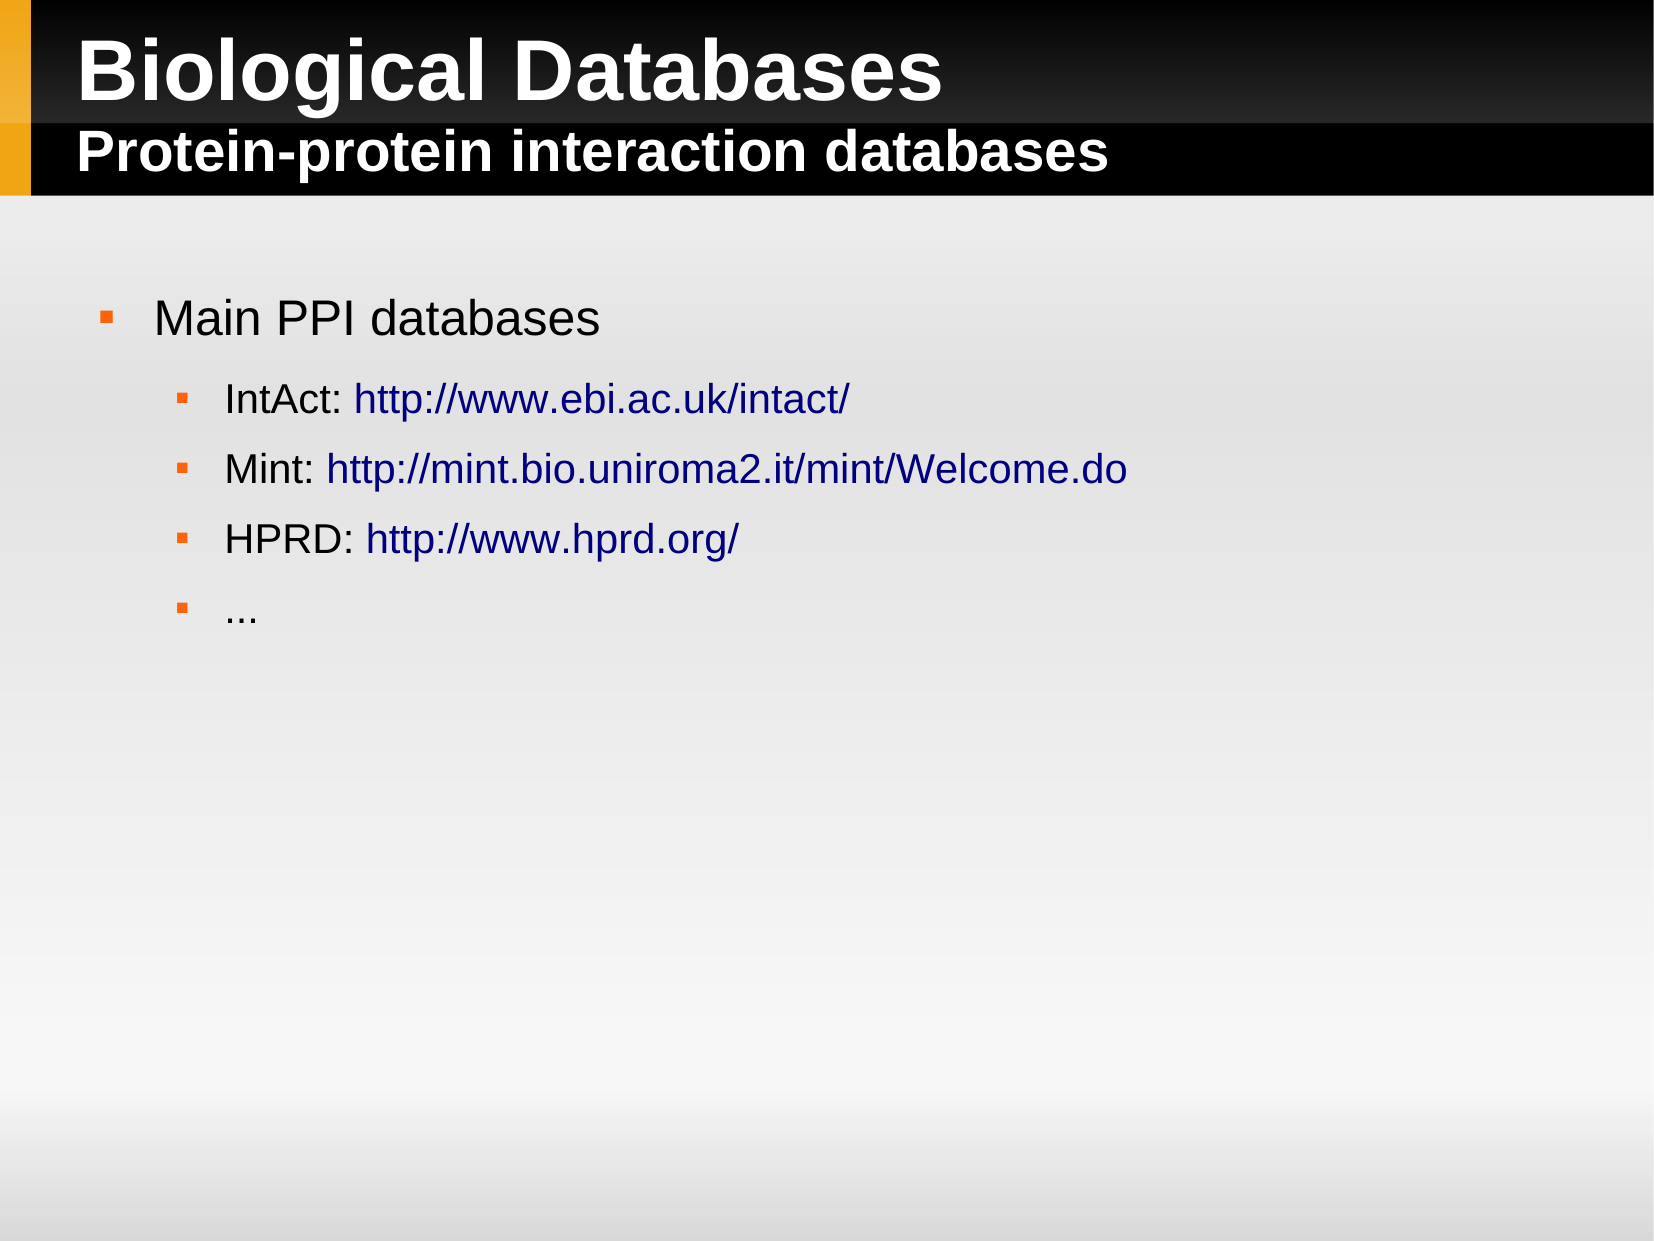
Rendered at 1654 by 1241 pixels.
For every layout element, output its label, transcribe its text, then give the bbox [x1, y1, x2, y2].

picture [0, 0, 1654, 1241]
list Main PPI databases IntAct: http://www.ebi.ac.uk/intact/ Mint: http://mint.bio.uniroma2.it/mint/Welcome.do HPRD: http://www.hprd.org/ ... [82, 290, 1571, 1109]
title Biological Databases Protein-protein interaction databases [76, 0, 1565, 208]
